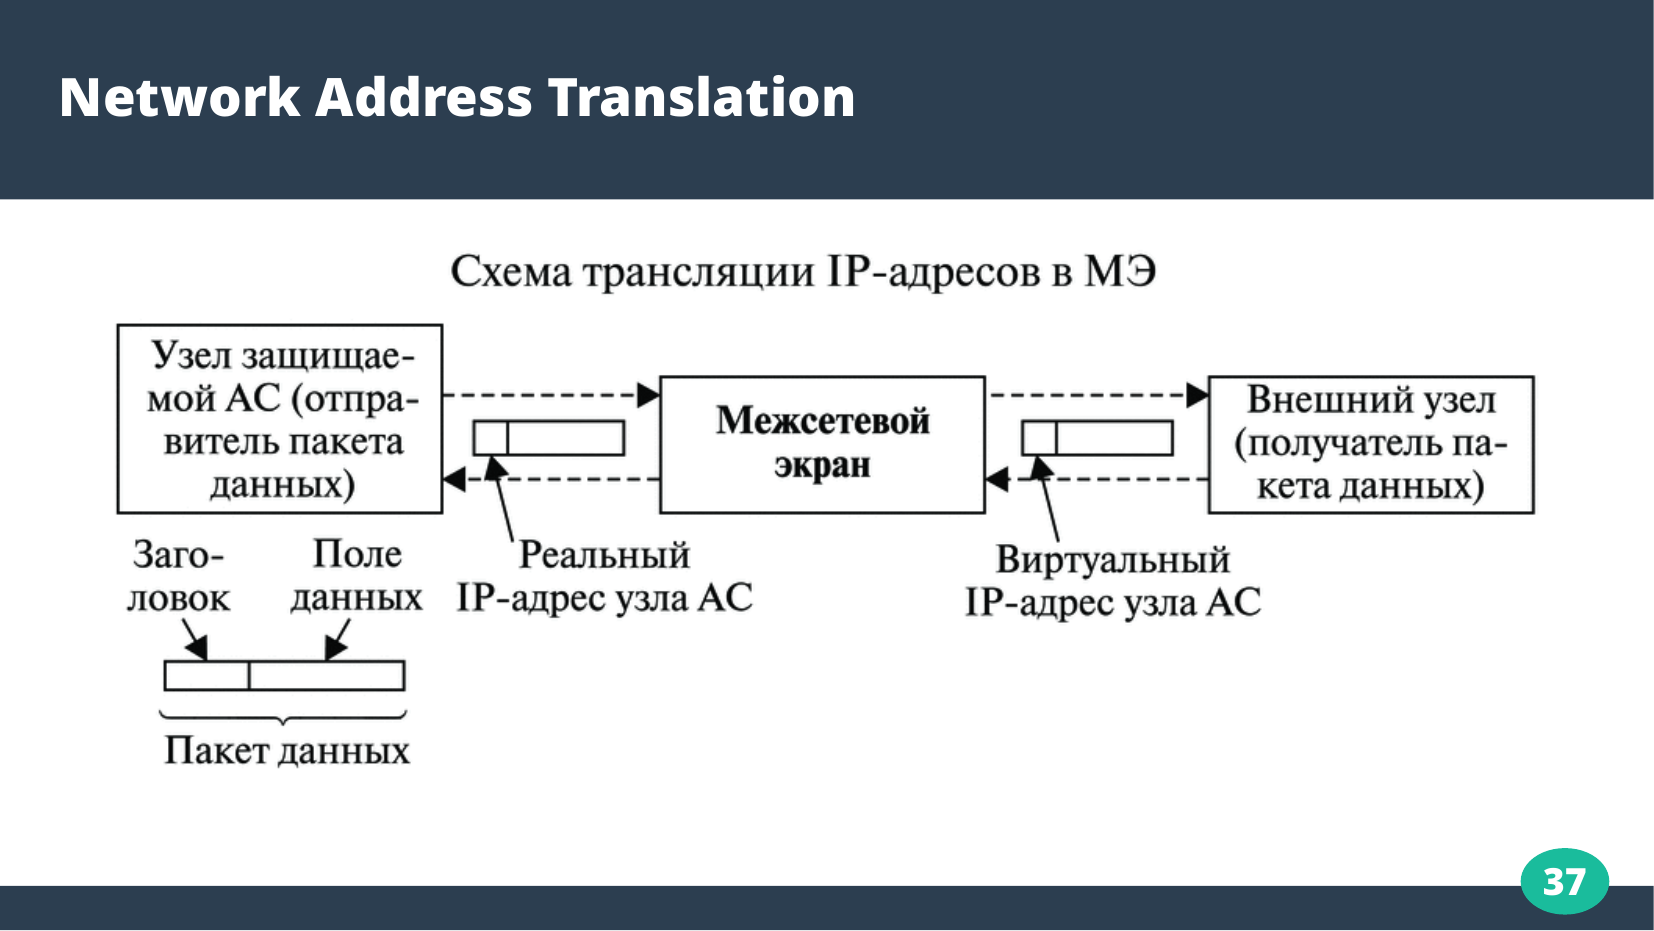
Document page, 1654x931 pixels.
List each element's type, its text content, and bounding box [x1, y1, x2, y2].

picture [106, 230, 1548, 784]
title Network Address Translation [59, 37, 1595, 155]
